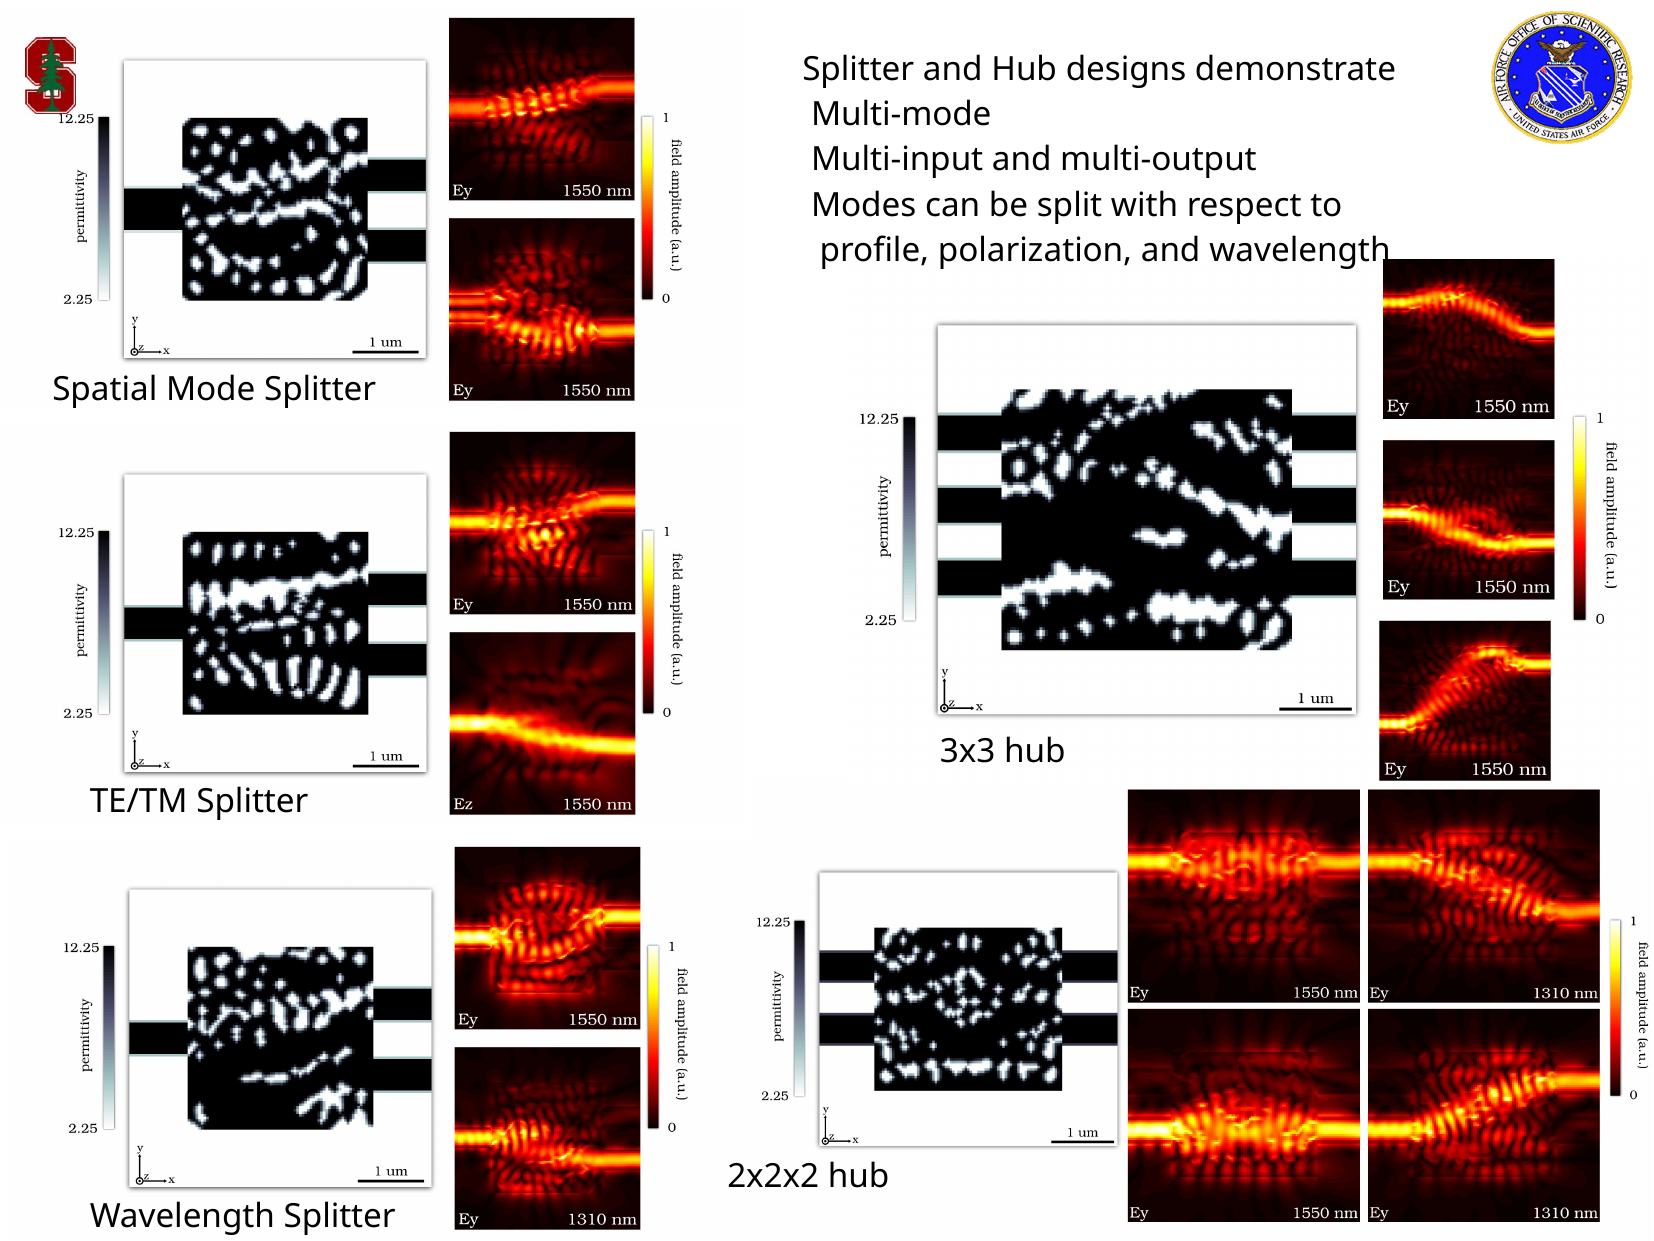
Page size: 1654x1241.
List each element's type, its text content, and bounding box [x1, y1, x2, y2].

picture [943, 254, 952, 259]
picture [858, 254, 868, 259]
picture [750, 251, 1654, 1241]
text_box Spatial Mode Splitter [37, 357, 451, 413]
picture [1048, 254, 1056, 259]
picture [991, 254, 999, 259]
picture [1240, 254, 1248, 259]
picture [1342, 254, 1352, 259]
picture [2, 422, 744, 824]
picture [7, 837, 749, 1239]
picture [1145, 254, 1153, 259]
picture [1487, 7, 1637, 147]
text_box 2x2x2 hub [712, 1144, 1126, 1201]
text_box Splitter and Hub designs demonstrate Multi-mode Multi-input and multi-output Modes can be split with respect to profile, polarization, and wavelength [787, 37, 1501, 254]
picture [2, 8, 743, 410]
picture [963, 254, 973, 259]
picture [1184, 254, 1194, 259]
text_box TE/TM Splitter [75, 769, 488, 826]
picture [1087, 254, 1097, 259]
text_box Wavelength Splitter [75, 1185, 488, 1241]
text_box 3x3 hub [925, 719, 1338, 775]
